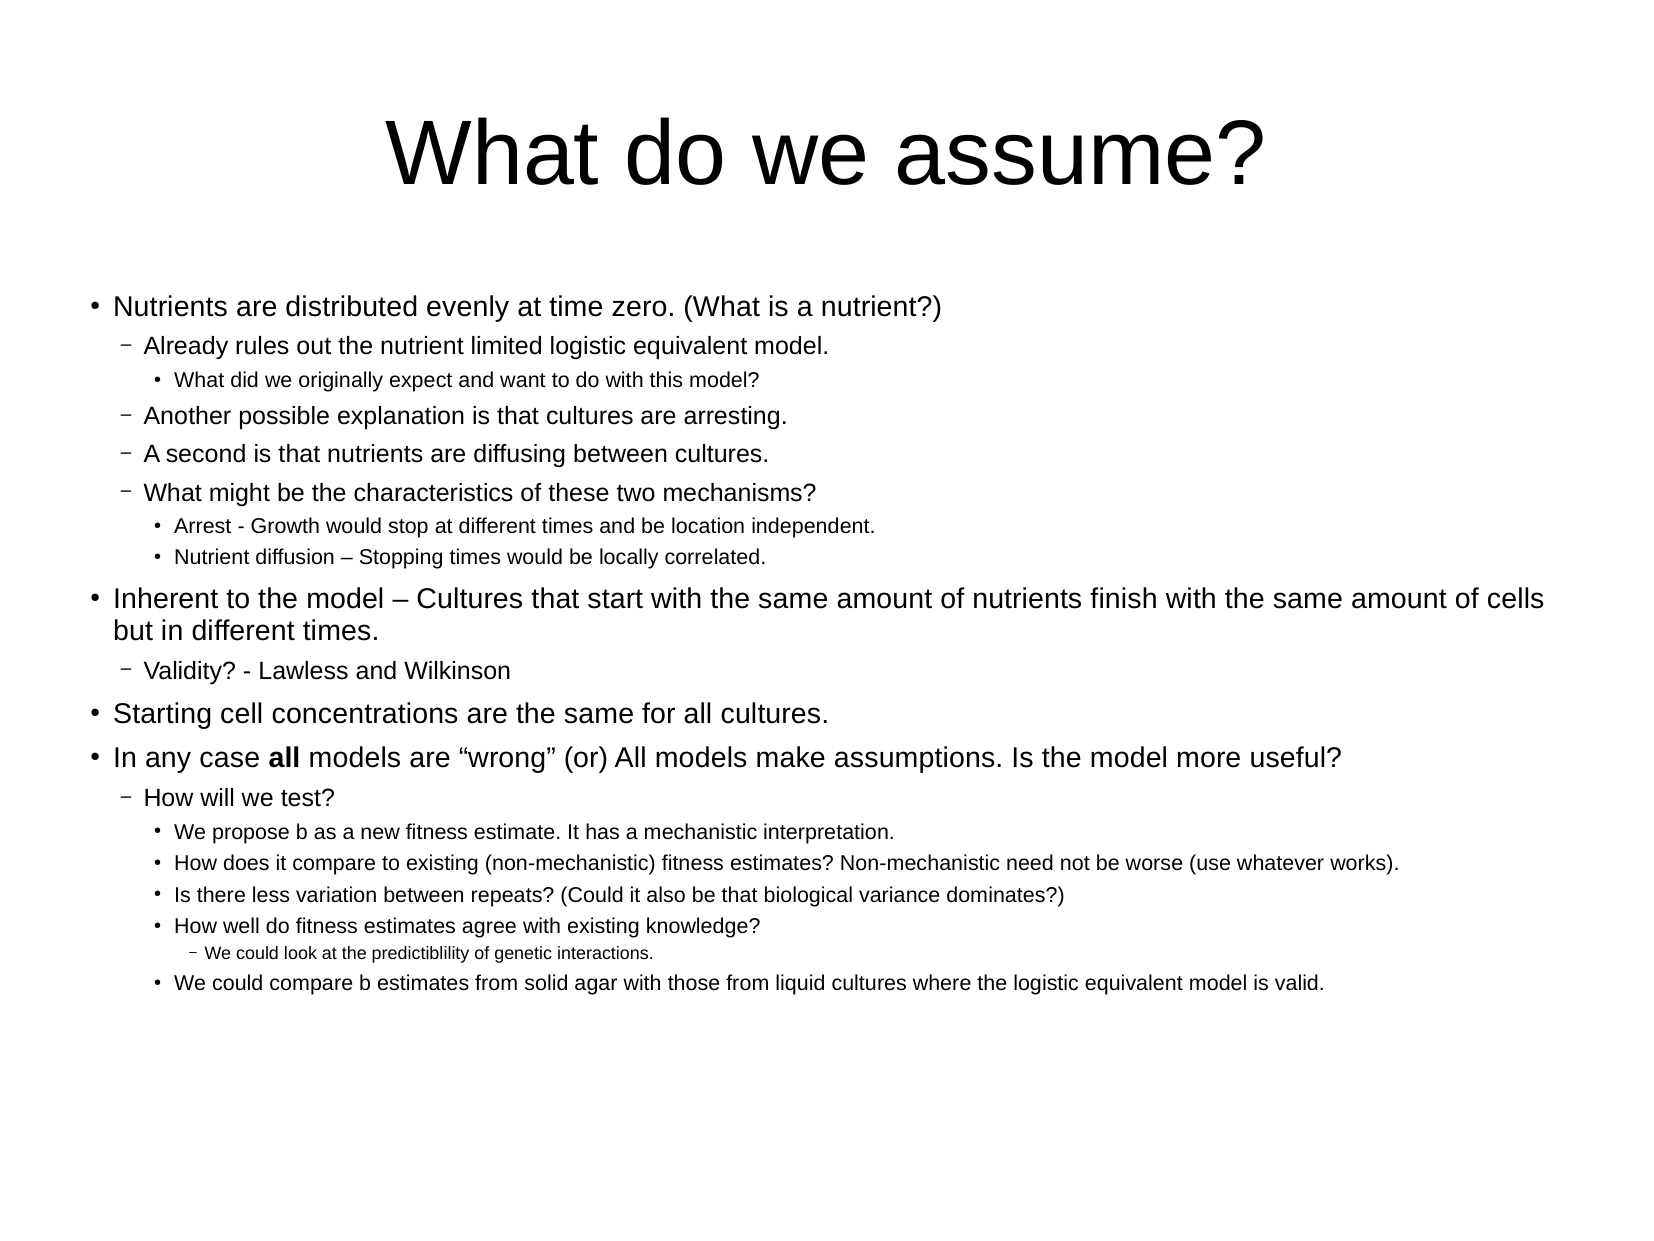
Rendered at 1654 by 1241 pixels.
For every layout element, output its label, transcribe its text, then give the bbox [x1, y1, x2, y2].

list Nutrients are distributed evenly at time zero. (What is a nutrient?) Already rules out the nutrient limited logistic equivalent model. What did we originally expect and want to do with this model? Another possible explanation is that cultures are arresting. A second is that nutrients are diffusing between cultures. What might be the characteristics of these two mechanisms? Arrest - Growth would stop at different times and be location independent. Nutrient diffusion – Stopping times would be locally correlated. Inherent to the model – Cultures that start with the same amount of nutrients finish with the same amount of cells but in different times. Validity? - Lawless and Wilkinson Starting cell concentrations are the same for all cultures. In any case all models are “wrong” (or) All models make assumptions. Is the model more useful? How will we test? We propose b as a new fitness estimate. It has a mechanistic interpretation. How does it compare to existing (non-mechanistic) fitness estimates? Non-mechanistic need not be worse (use whatever works). Is there less variation between repeats? (Could it also be that biological variance dominates?) How well do fitness estimates agree with existing knowledge? We could look at the predictiblility of genetic interactions. We could compare b estimates from solid agar with those from liquid cultures where the logistic equivalent model is valid. [82, 290, 1571, 1010]
title What do we assume? [82, 49, 1571, 257]
